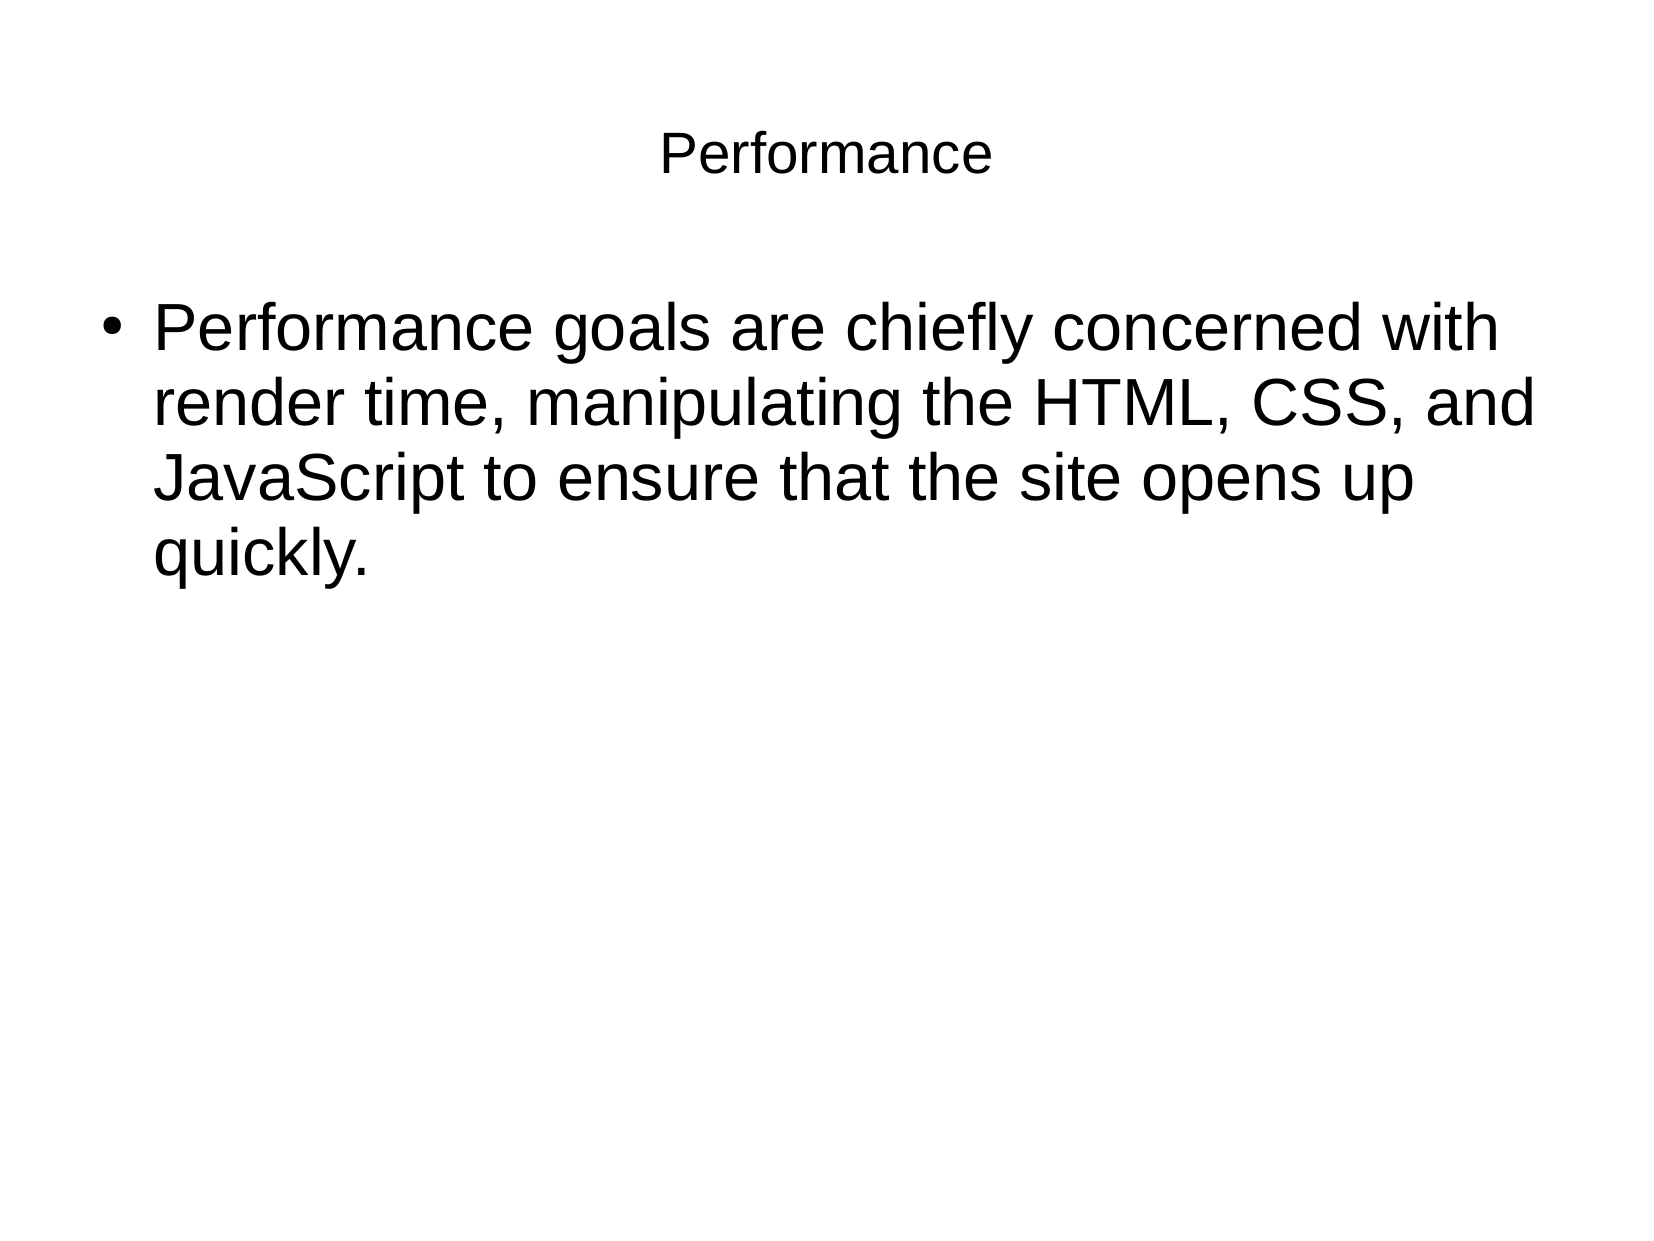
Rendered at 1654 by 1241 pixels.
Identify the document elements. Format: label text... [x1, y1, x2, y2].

list Performance goals are chiefly concerned with render time, manipulating the HTML, CSS, and JavaScript to ensure that the site opens up quickly. [82, 290, 1571, 1010]
title Performance [82, 49, 1571, 257]
